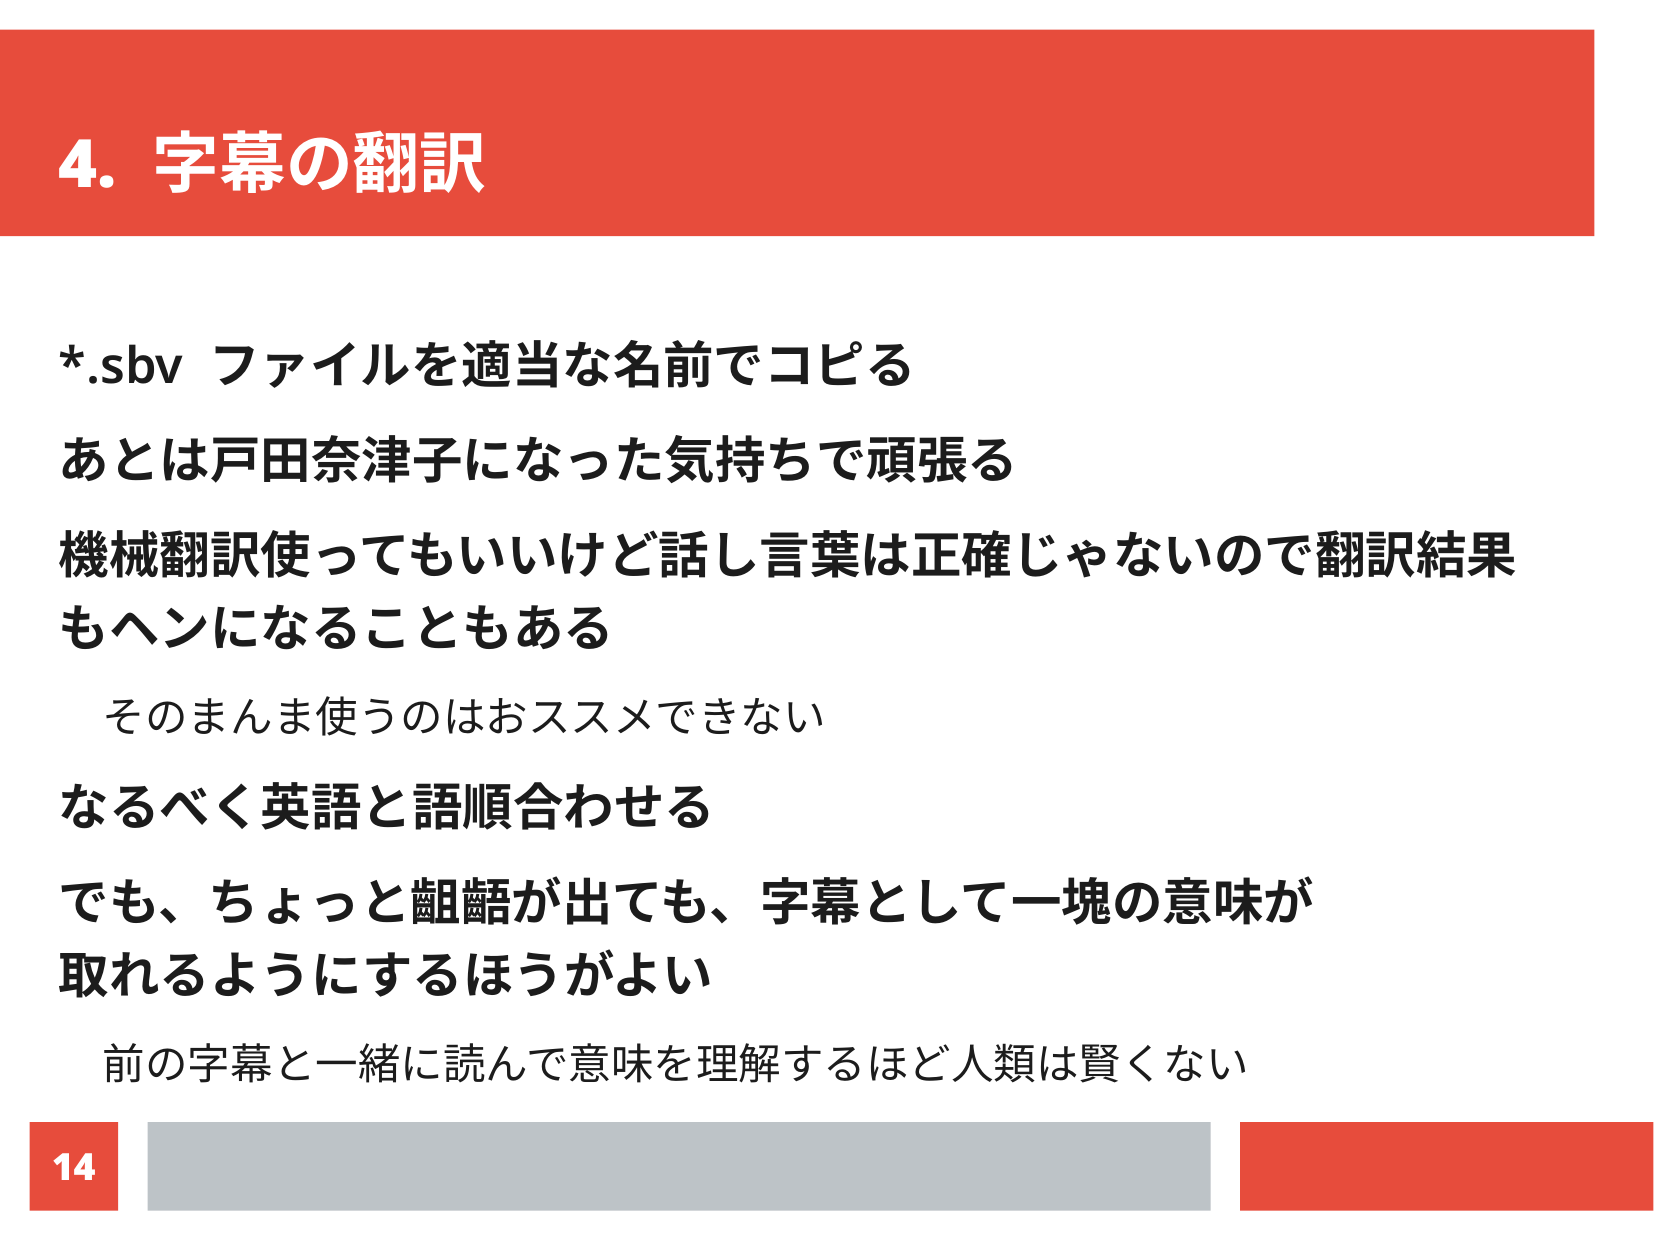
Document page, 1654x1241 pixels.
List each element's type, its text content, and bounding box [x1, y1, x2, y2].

list *.sbv ファイルを適当な名前でコピる あとは戸田奈津子になった気持ちで頑張る 機械翻訳使ってもいいけど話し言葉は正確じゃないので翻訳結果もヘンになることもある そのまんま使うのはおススメできない なるべく英語と語順合わせる でも、ちょっと齟齬が出ても、字幕として一塊の意味が 取れるようにするほうがよい 前の字幕と一緒に読んで意味を理解するほど人類は賢くない [59, 324, 1565, 1093]
title 4. 字幕の翻訳 [59, 59, 1595, 207]
